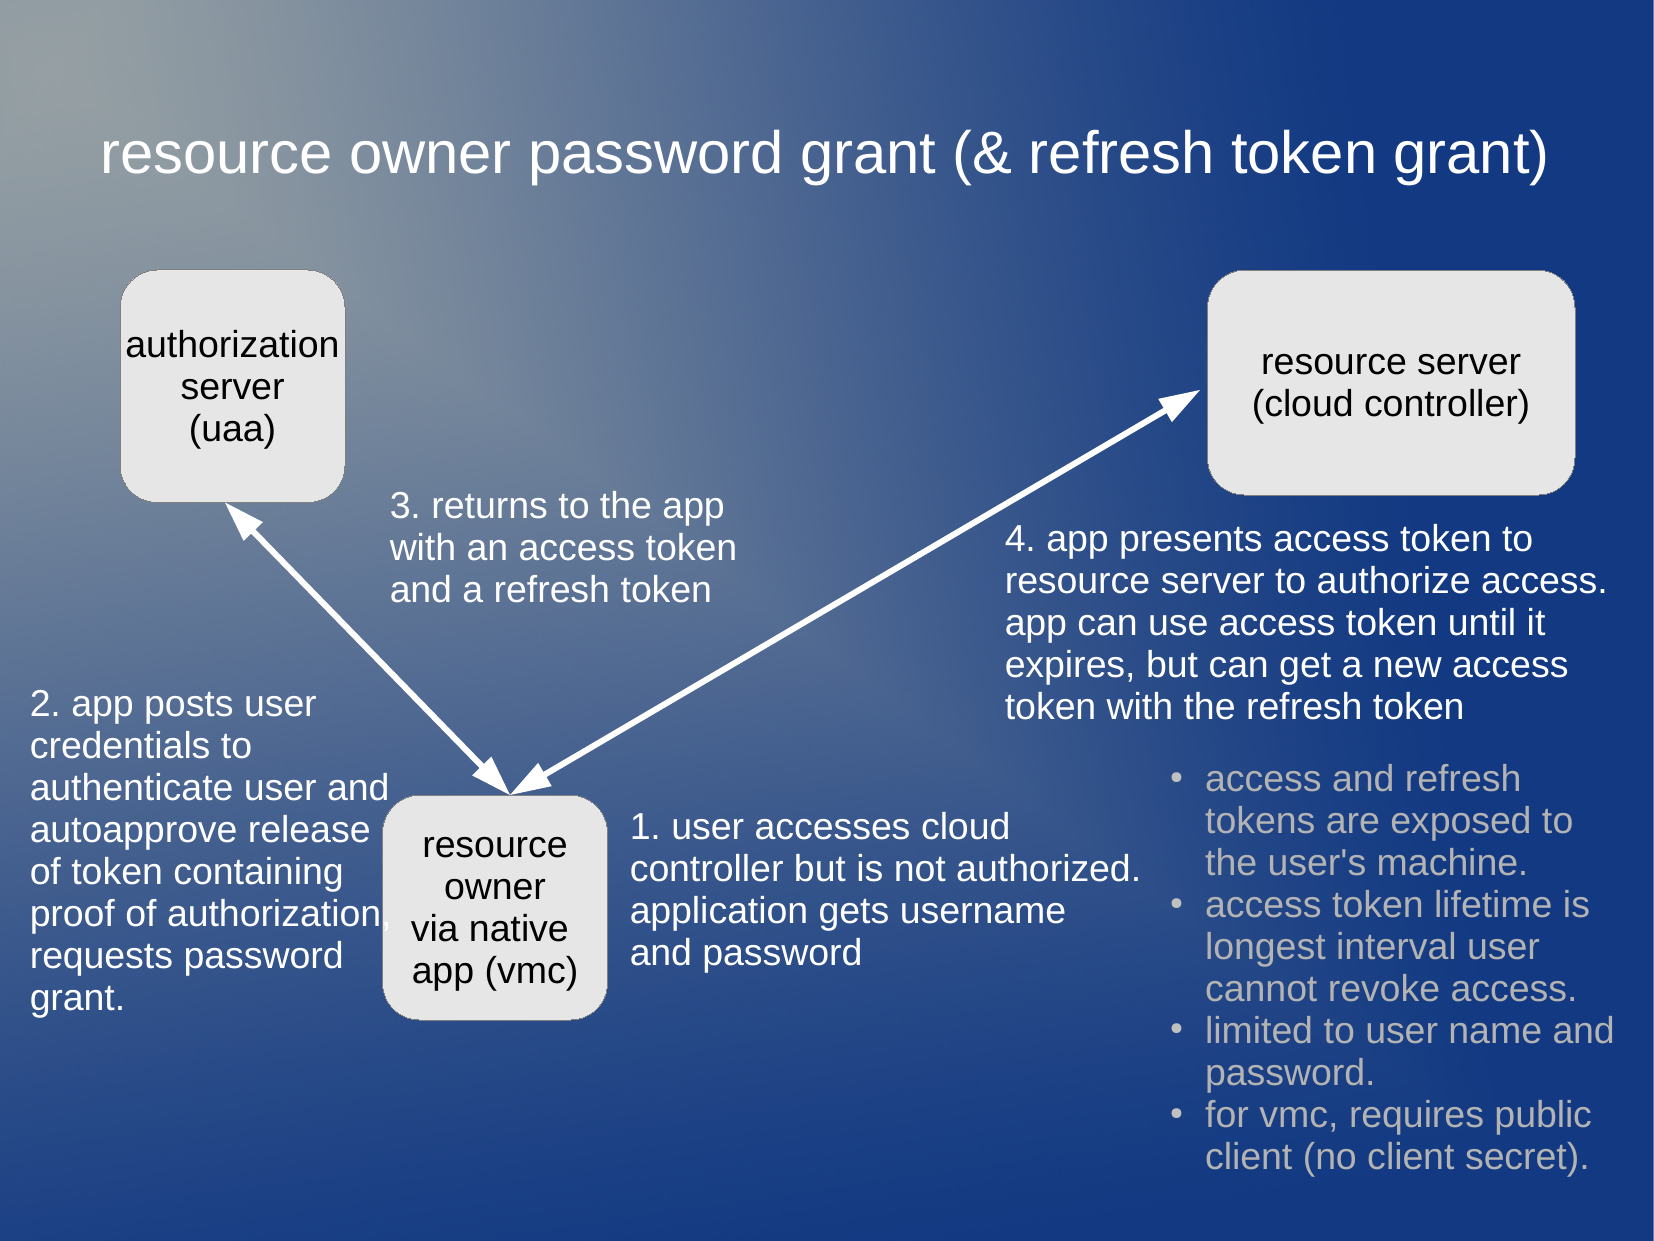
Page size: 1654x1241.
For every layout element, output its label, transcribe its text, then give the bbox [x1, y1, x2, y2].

text_box resource server (cloud controller) [1207, 270, 1576, 496]
text_box 1. user accesses cloud controller but is not authorized. application gets username and password [615, 798, 1155, 1051]
text_box 3. returns to the app with an access token and a refresh token [375, 477, 766, 619]
picture [0, 0, 1654, 1241]
text_box authorization server (uaa) [120, 269, 346, 503]
title resource owner password grant (& refresh token grant) [82, 49, 1571, 257]
text_box resource owner via native app (vmc) [451, 795, 608, 1021]
text_box 2. app posts user credentials to authenticate user and autoapprove release of token containing proof of authorization, requests password grant. [15, 675, 451, 1026]
text_box 4. app presents access token to resource server to authorize access. app can use access token until it expires, but can get a new access token with the refresh token [990, 510, 1636, 735]
text_box access and refresh tokens are exposed to the user's machine. access token lifetime is longest interval user cannot revoke access. limited to user name and password. for vmc, requires public client (no client secret). [1155, 750, 1636, 1186]
